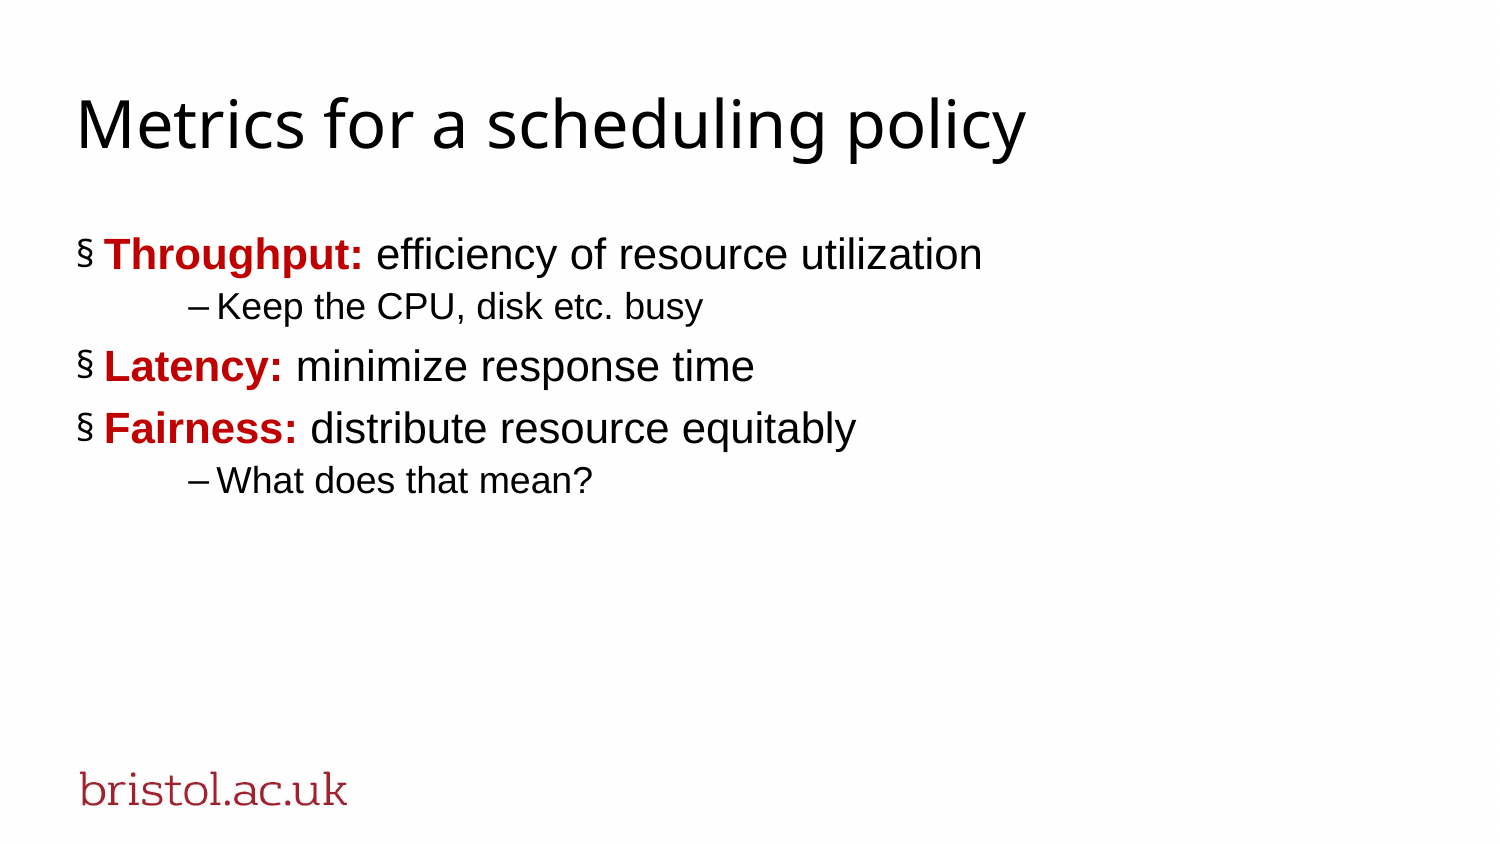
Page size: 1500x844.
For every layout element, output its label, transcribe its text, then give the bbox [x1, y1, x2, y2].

title Metrics for a scheduling policy [60, 44, 1440, 209]
list Throughput: efficiency of resource utilization Keep the CPU, disk etc. busy Latency: minimize response time Fairness: distribute resource equitably What does that mean? [60, 224, 1440, 699]
